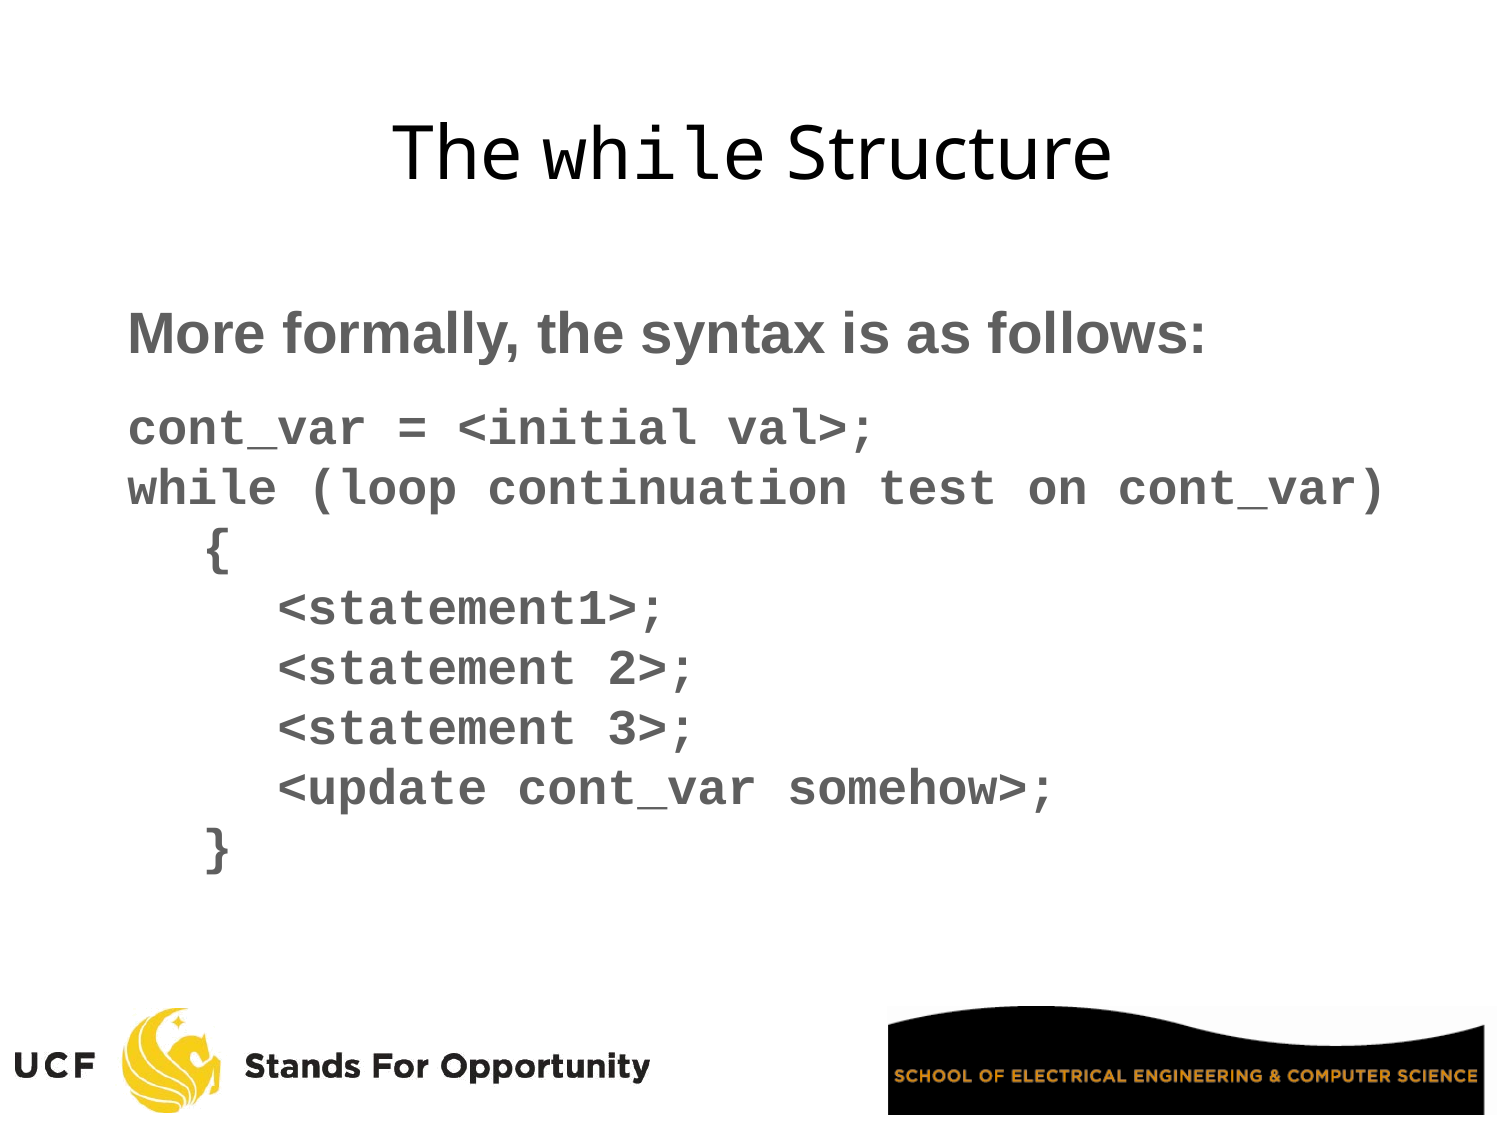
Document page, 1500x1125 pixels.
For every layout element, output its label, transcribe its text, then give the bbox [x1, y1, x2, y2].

text_box More formally, the syntax is as follows: cont_var = <initial val>; while (loop continuation test on cont_var) { <statement1>; <statement 2>; <statement 3>; <update cont_var somehow>; } [112, 287, 1427, 988]
text_box The while Structure [79, 52, 1427, 248]
picture [887, 1006, 1497, 1115]
picture [15, 1008, 650, 1113]
